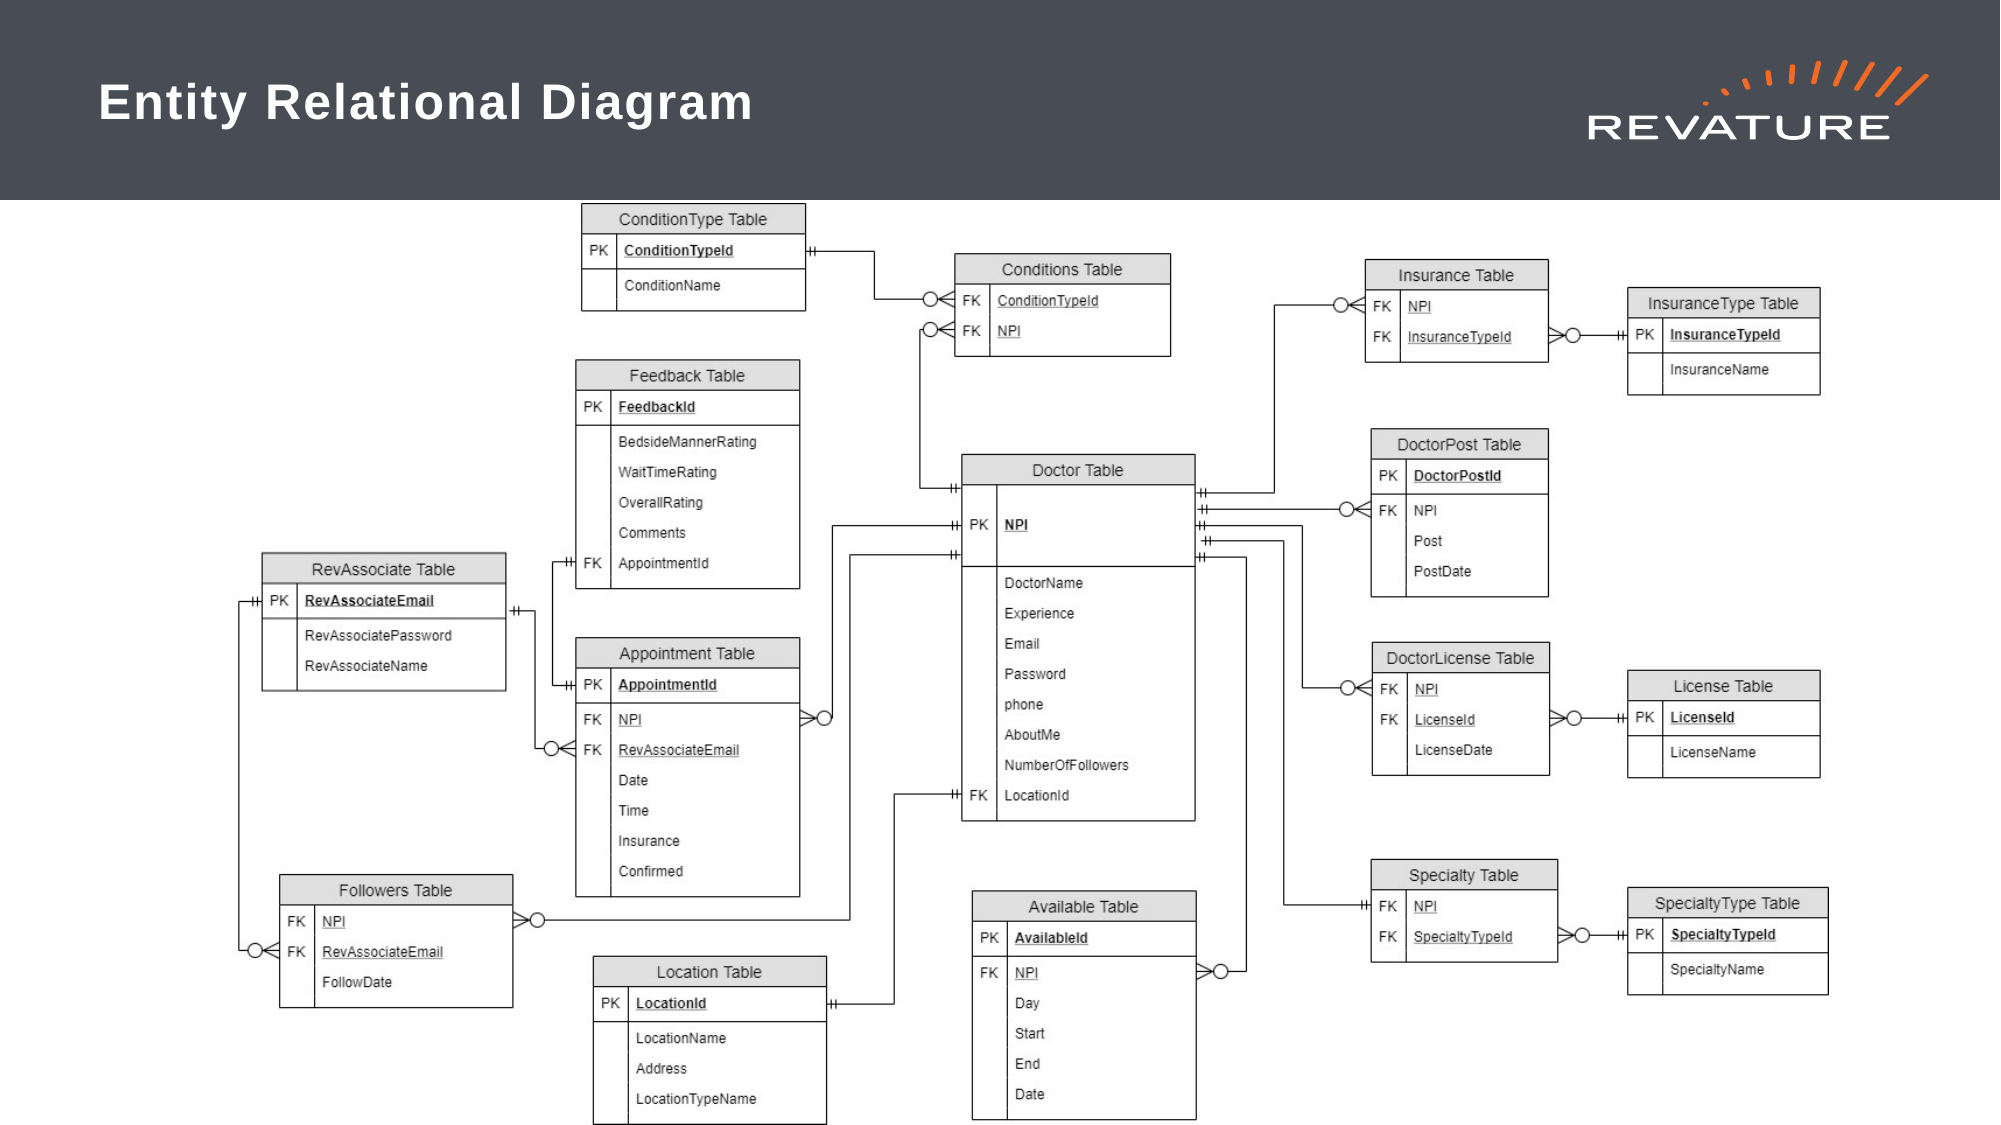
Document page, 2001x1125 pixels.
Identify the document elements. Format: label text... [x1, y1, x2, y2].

picture [222, 203, 1829, 1125]
title Entity Relational Diagram [83, 0, 1445, 200]
